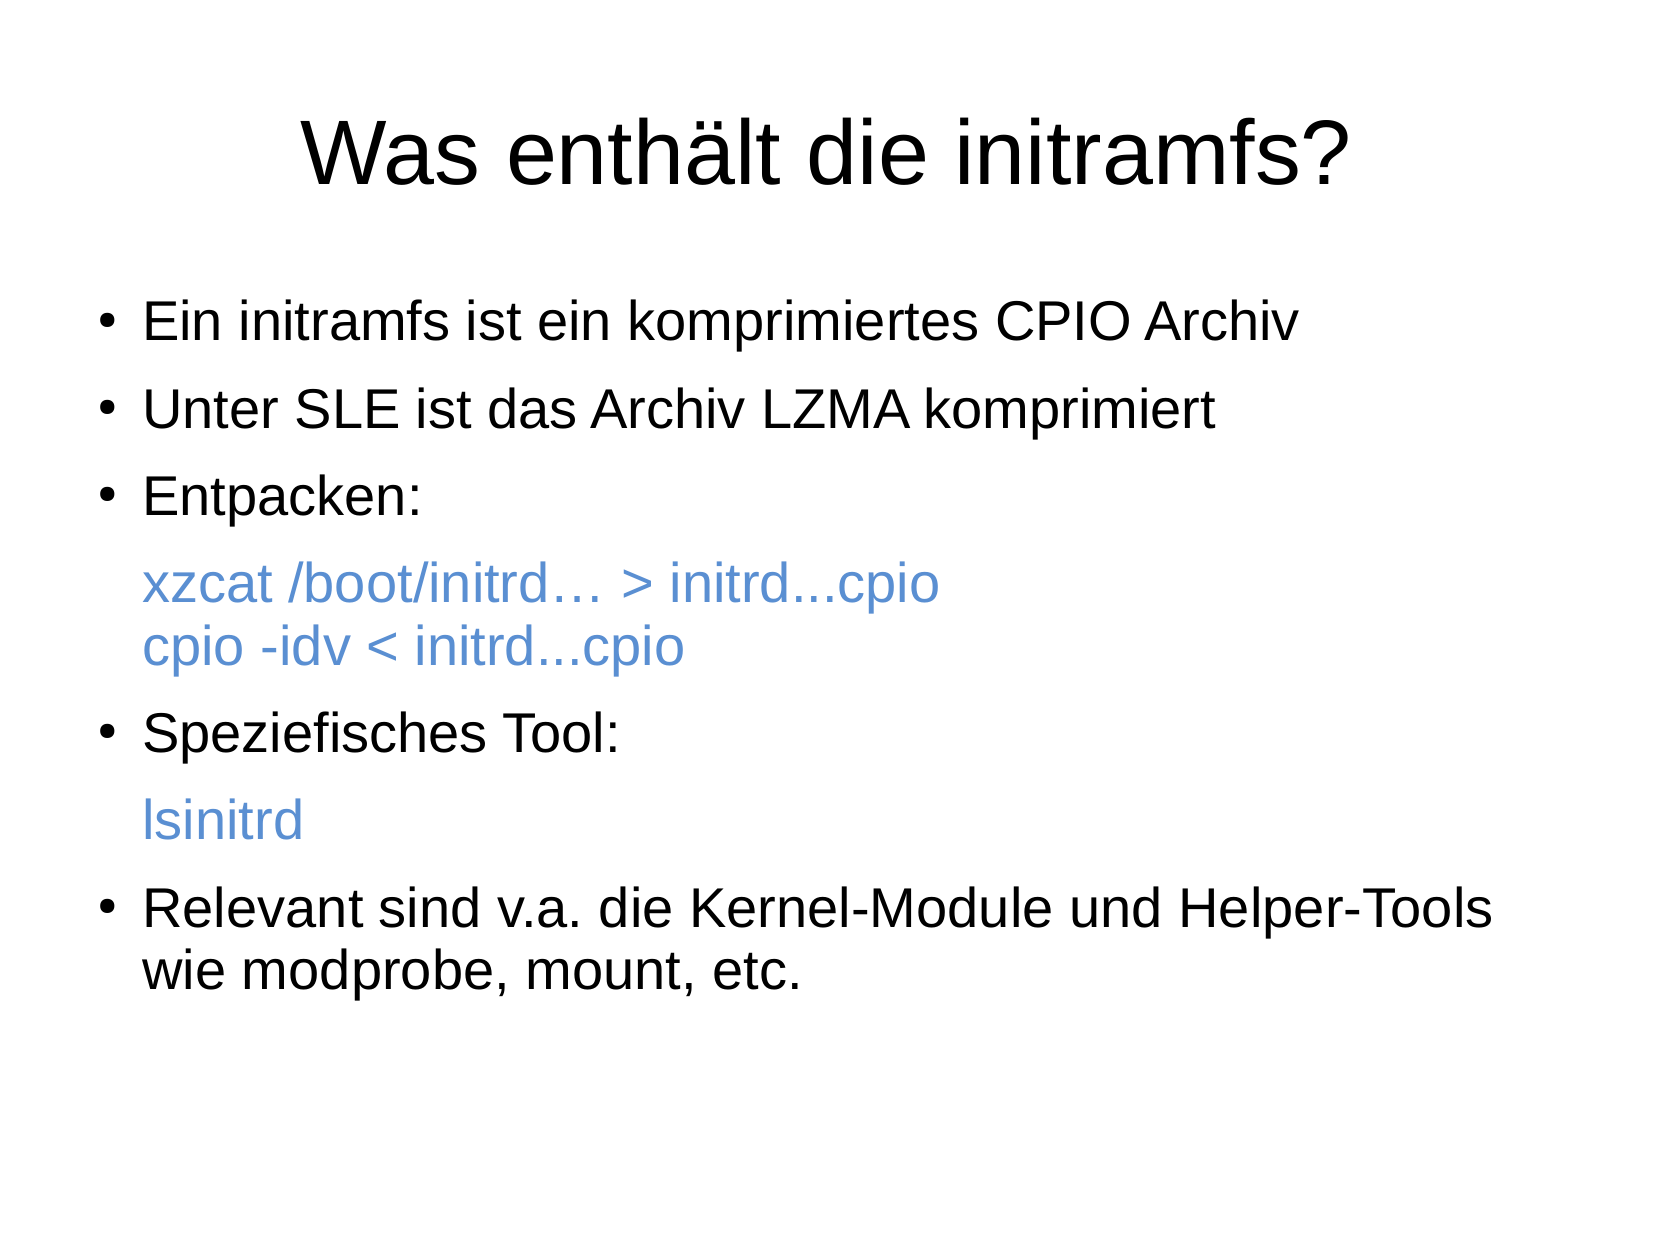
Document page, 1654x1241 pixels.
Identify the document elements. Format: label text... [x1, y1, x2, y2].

title Was enthält die initramfs? [82, 49, 1571, 257]
list Ein initramfs ist ein komprimiertes CPIO Archiv Unter SLE ist das Archiv LZMA komprimiert Entpacken: xzcat /boot/initrd… > initrd...cpio cpio -idv < initrd...cpio Speziefisches Tool: lsinitrd Relevant sind v.a. die Kernel-Module und Helper-Tools wie modprobe, mount, etc. [82, 290, 1571, 1010]
